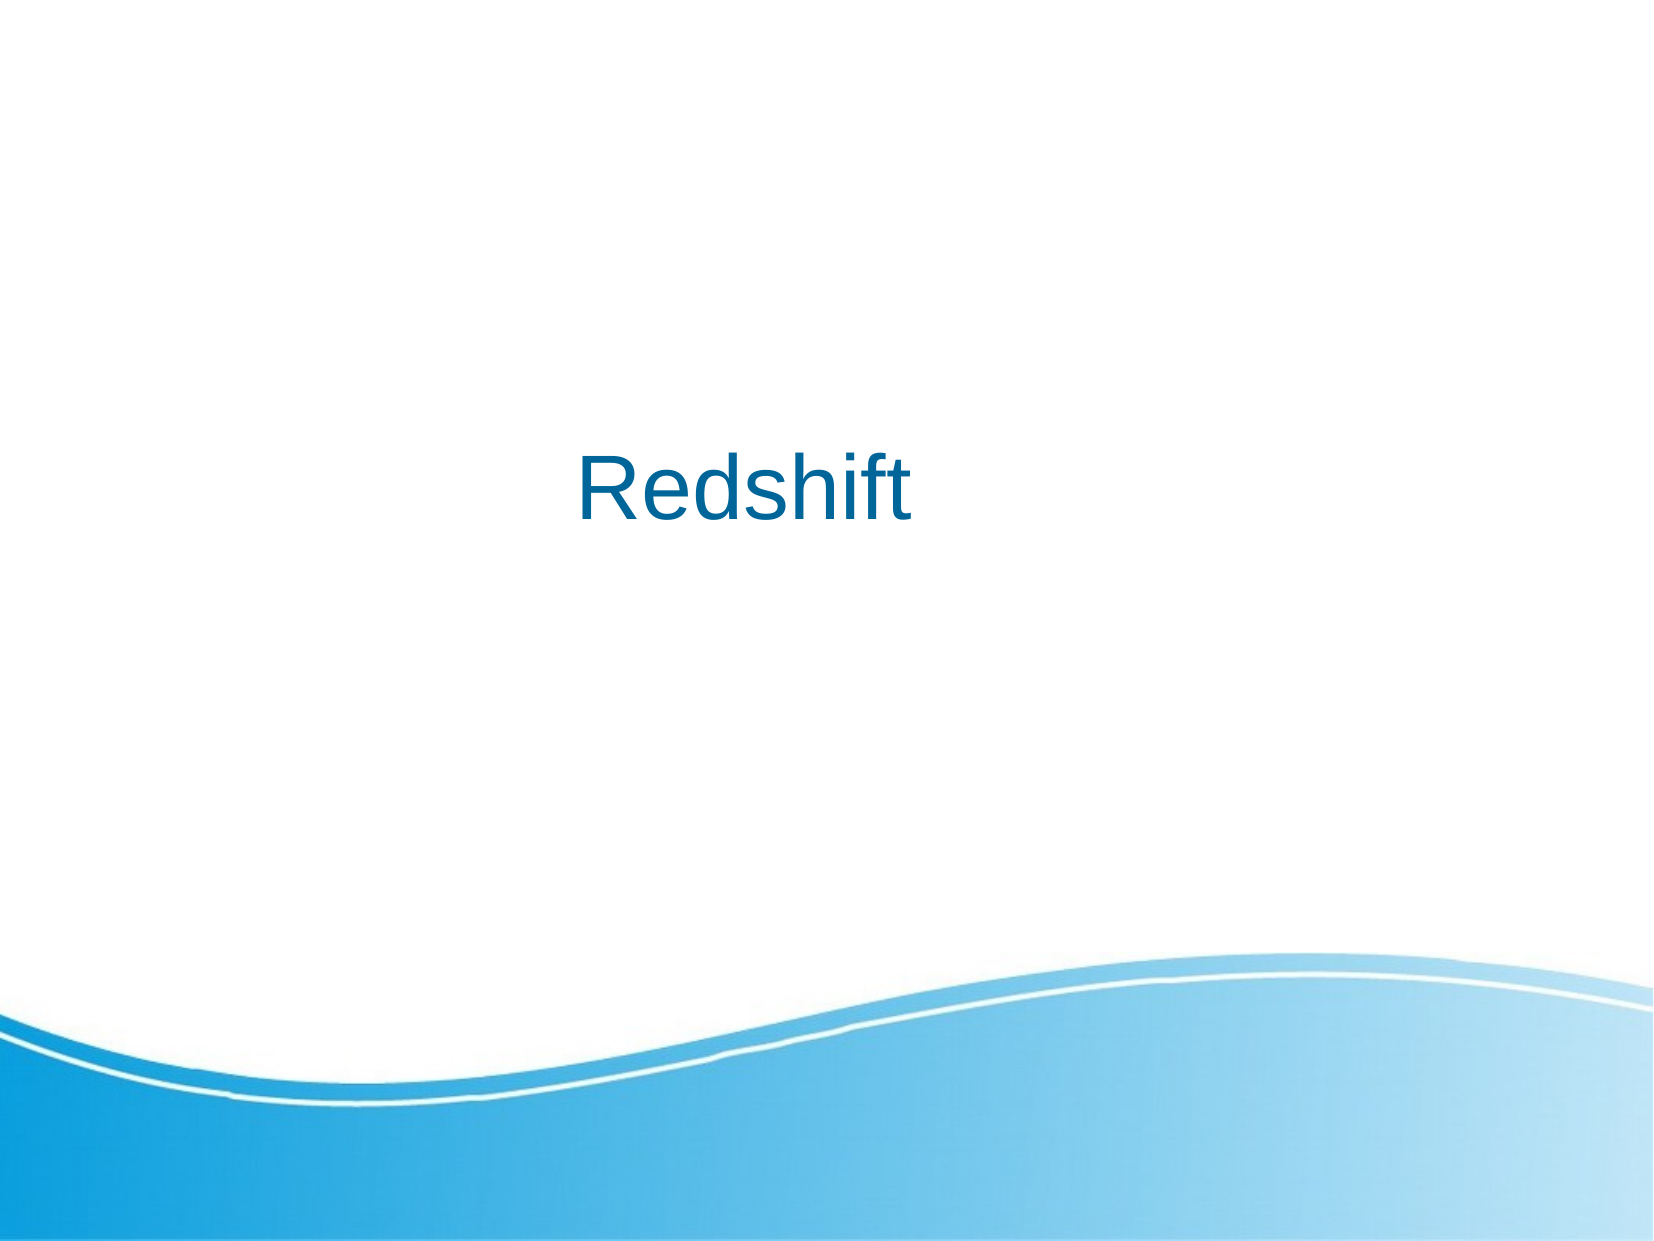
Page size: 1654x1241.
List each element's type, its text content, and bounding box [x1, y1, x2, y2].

title Redshift [0, 384, 1489, 592]
picture [0, 952, 1654, 1241]
